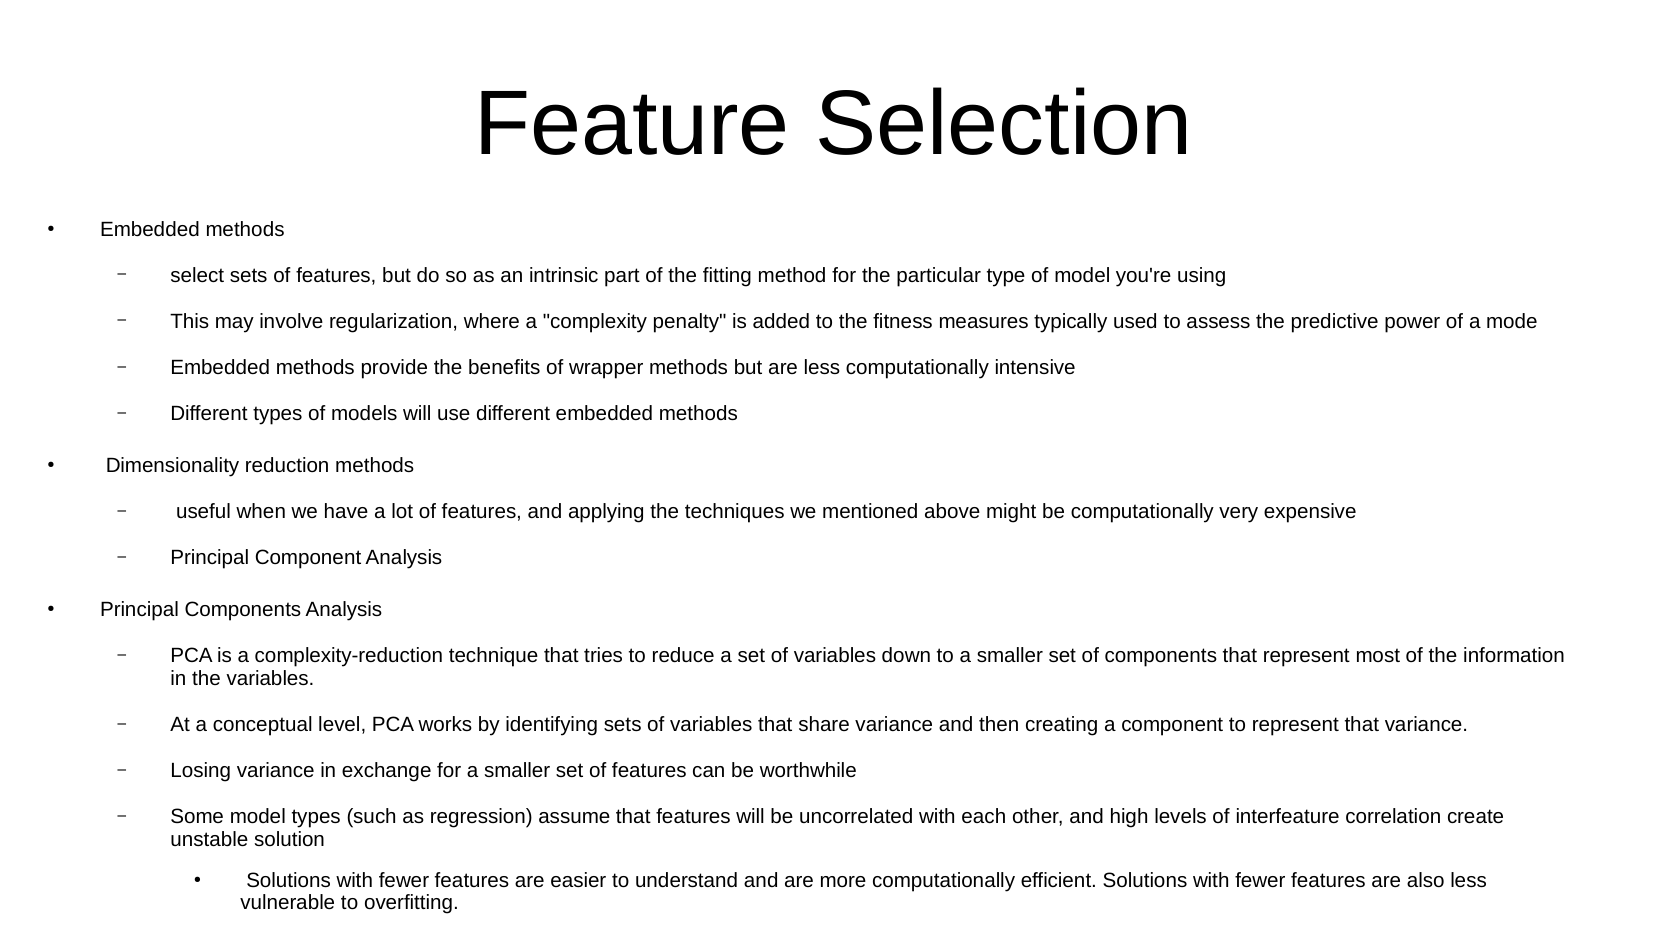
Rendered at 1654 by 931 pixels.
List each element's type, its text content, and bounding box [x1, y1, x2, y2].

title Feature Selection [90, 45, 1579, 201]
list Embedded methods select sets of features, but do so as an intrinsic part of the fitting method for the particular type of model you're using This may involve regularization, where a "complexity penalty" is added to the fitness measures typically used to assess the predictive power of a mode Embedded methods provide the benefits of wrapper methods but are less computationally intensive Different types of models will use different embedded methods Dimensionality reduction methods useful when we have a lot of features, and applying the techniques we mentioned above might be computationally very expensive Principal Component Analysis Principal Components Analysis PCA is a complexity-reduction technique that tries to reduce a set of variables down to a smaller set of components that represent most of the information in the variables. At a conceptual level, PCA works by identifying sets of variables that share variance and then creating a component to represent that variance. Losing variance in exchange for a smaller set of features can be worthwhile Some model types (such as regression) assume that features will be uncorrelated with each other, and high levels of interfeature correlation create unstable solution Solutions with fewer features are easier to understand and are more computationally efficient. Solutions with fewer features are also less vulnerable to overfitting. [30, 217, 1571, 916]
